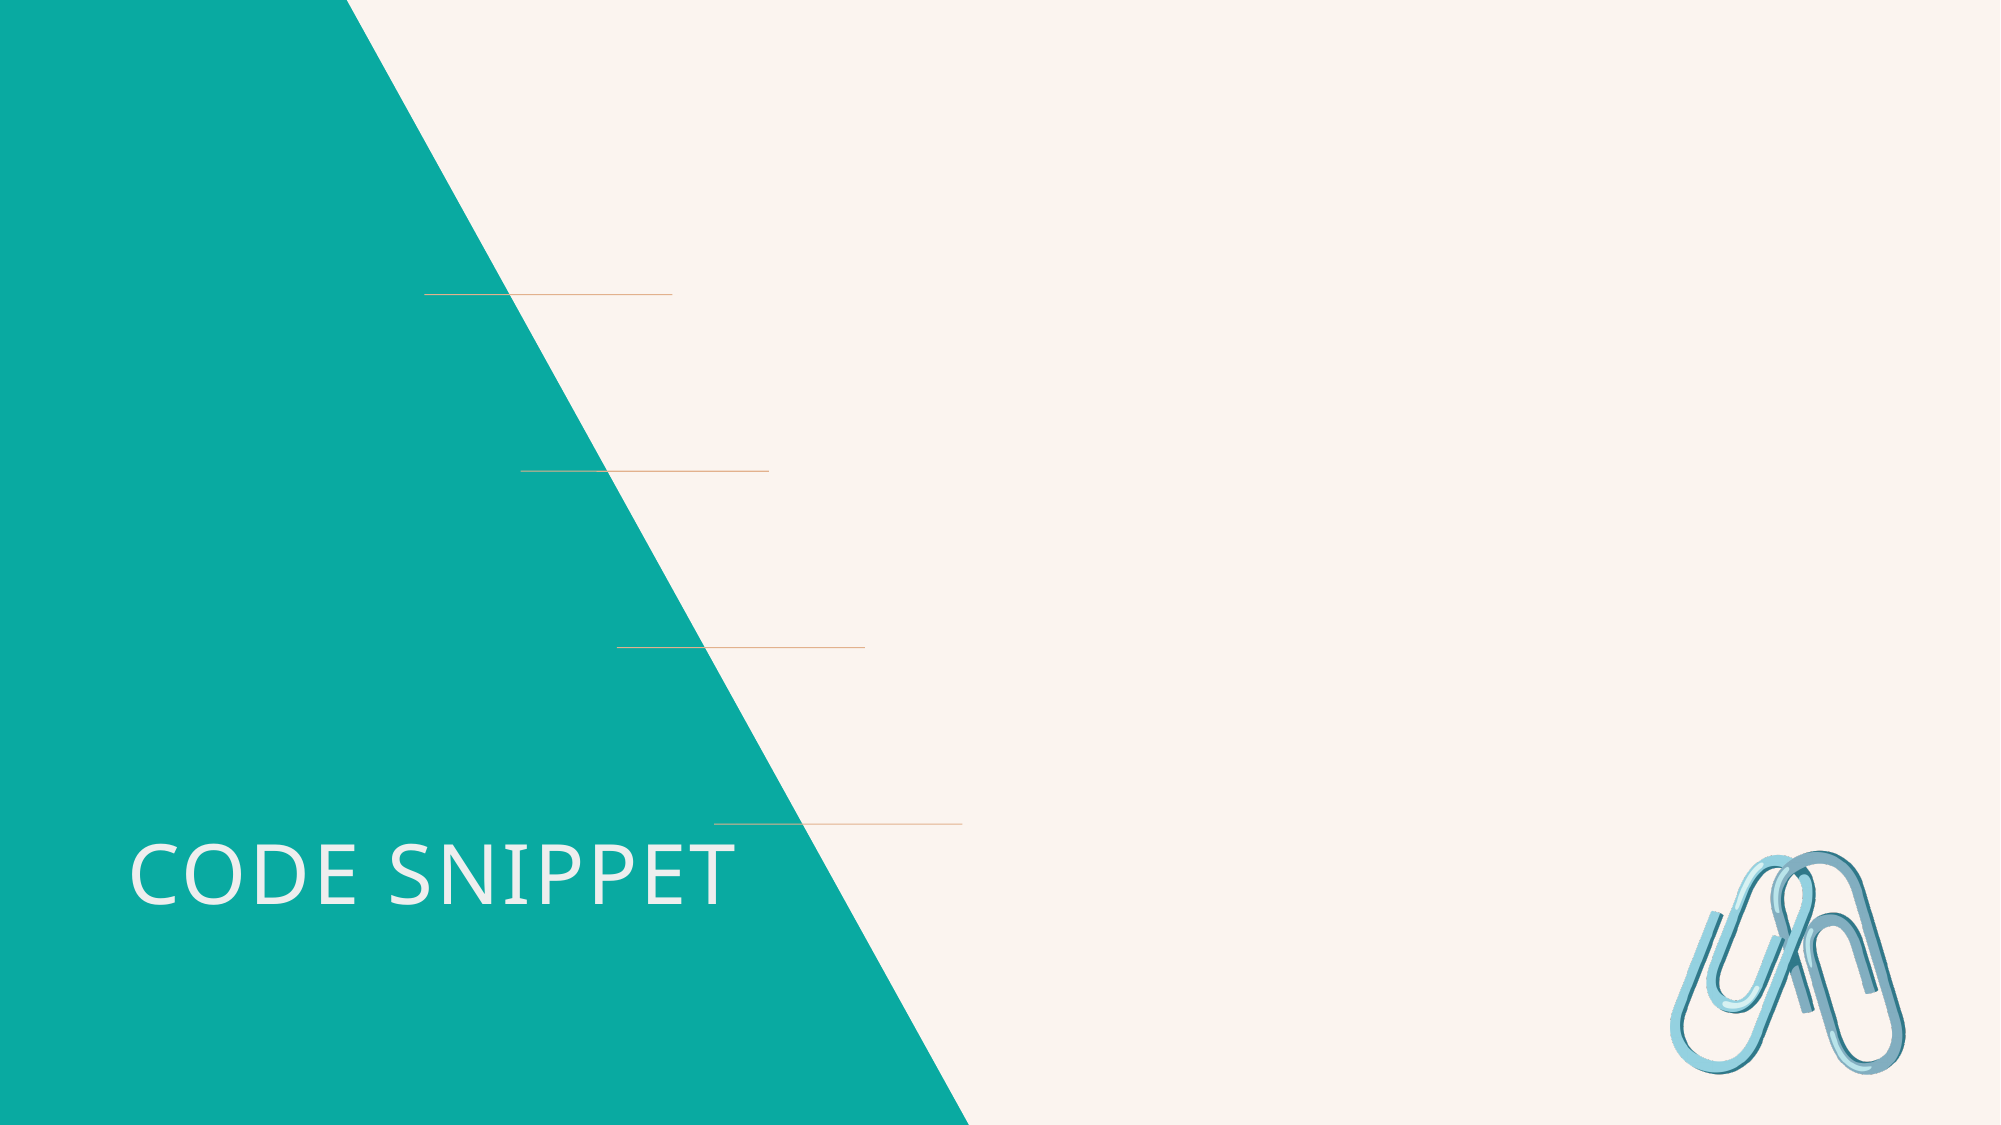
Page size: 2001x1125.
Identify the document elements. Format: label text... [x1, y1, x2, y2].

picture [1662, 837, 1913, 1088]
title Code Snippet [112, 712, 826, 930]
